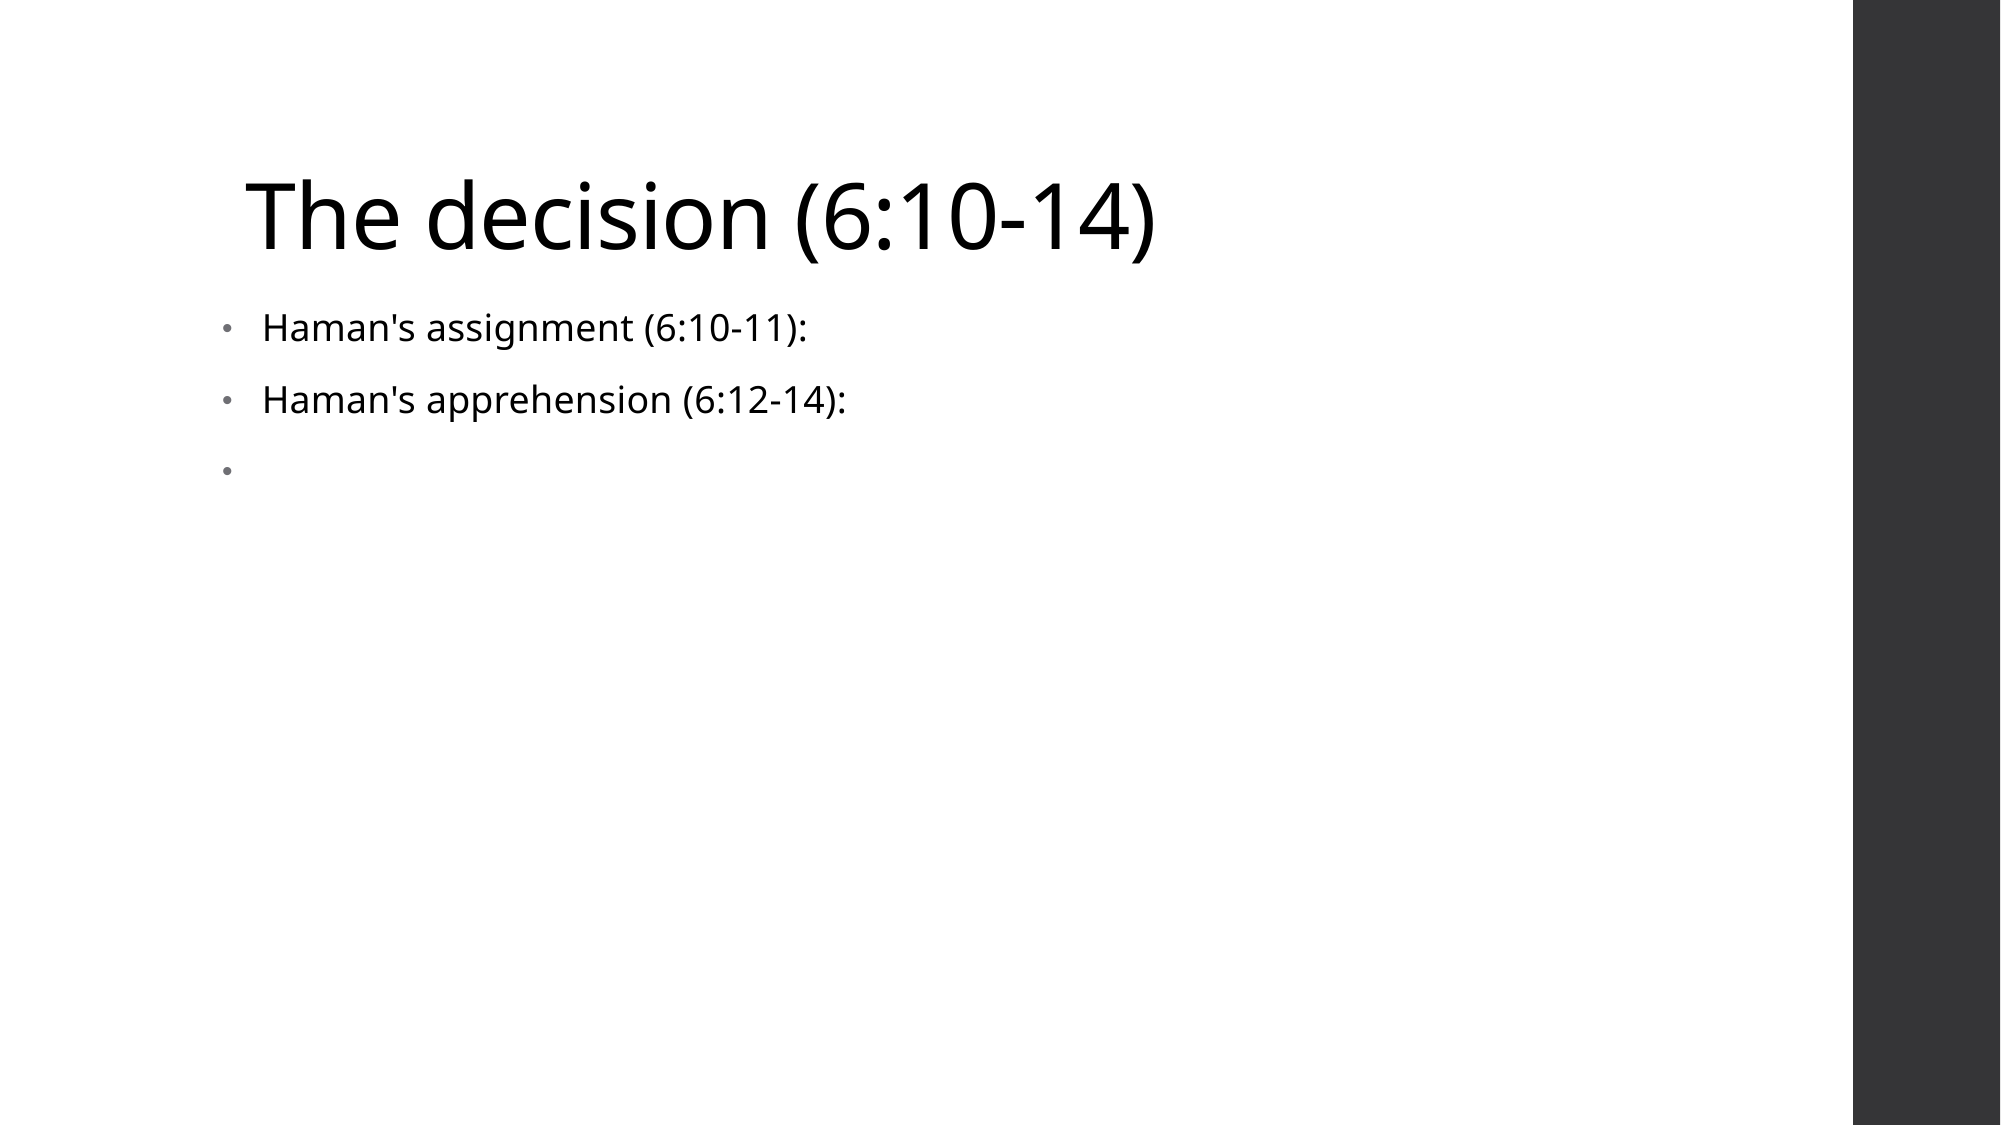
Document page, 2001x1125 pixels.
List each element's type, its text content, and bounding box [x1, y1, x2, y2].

list Haman's assignment (6:10-11): Haman's apprehension (6:12-14): [206, 299, 1617, 1014]
title The decision (6:10-14) [206, 60, 1797, 278]
